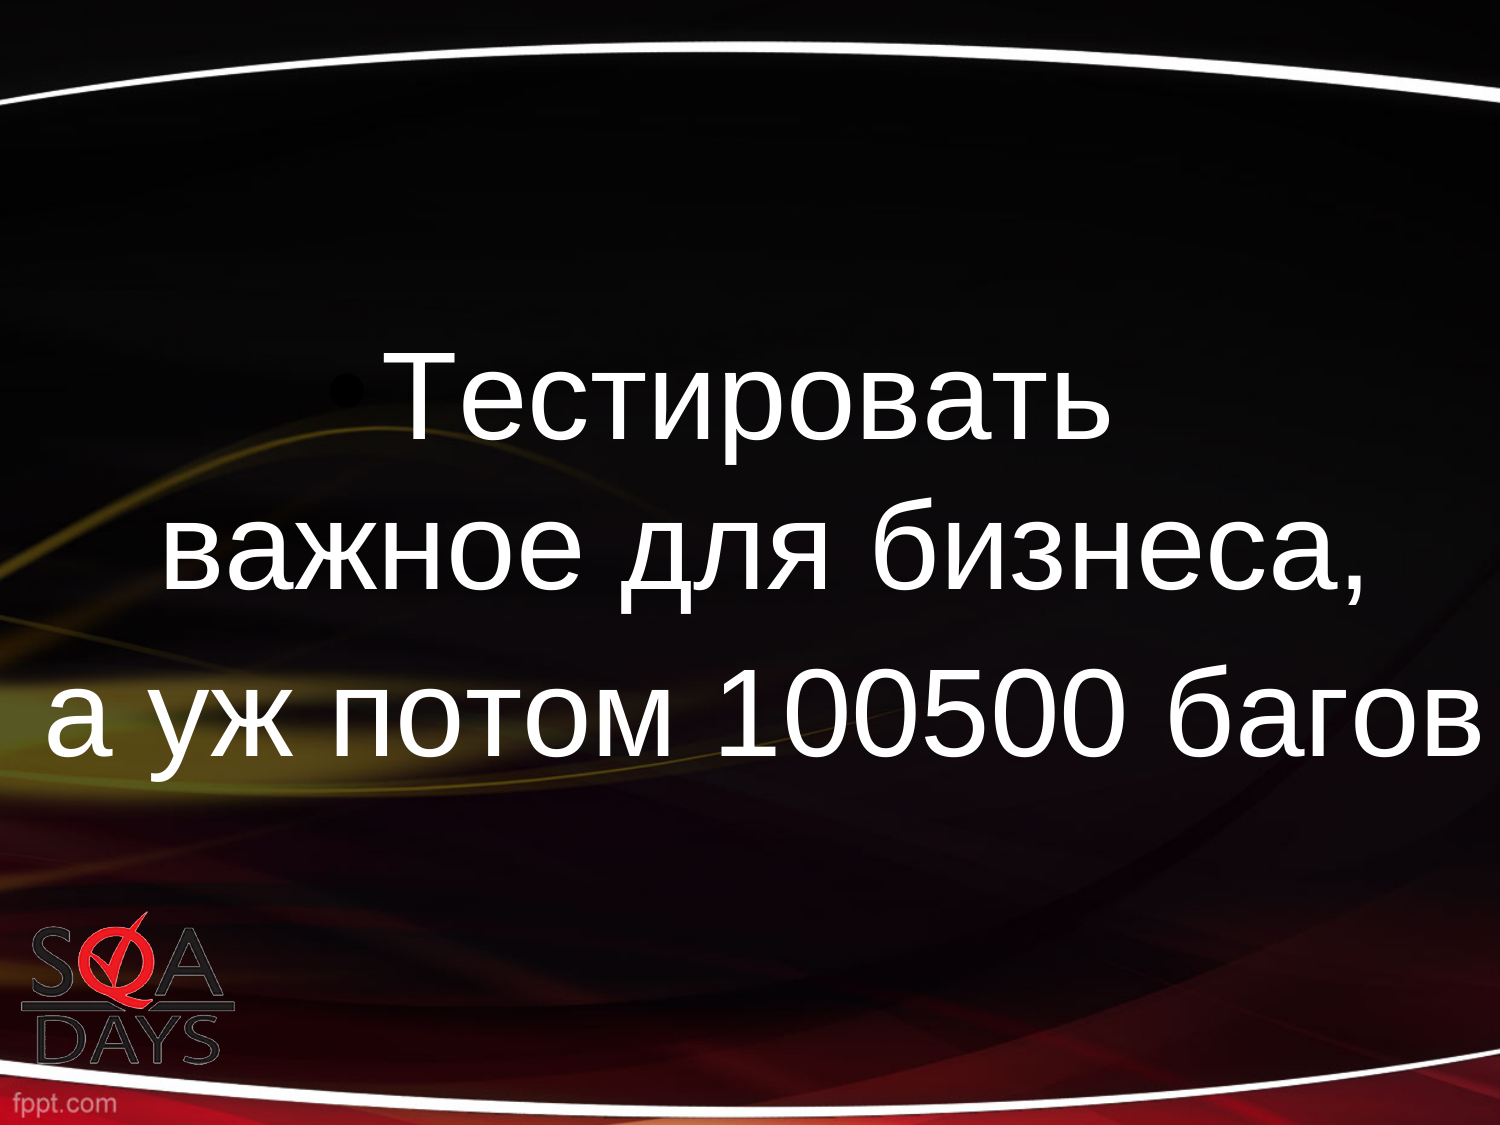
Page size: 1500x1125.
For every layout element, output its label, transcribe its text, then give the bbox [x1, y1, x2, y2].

list Тестировать важное для бизнеса, [87, 209, 1388, 539]
list а уж потом 100500 багов [0, 539, 1499, 874]
picture [0, 0, 1500, 1125]
